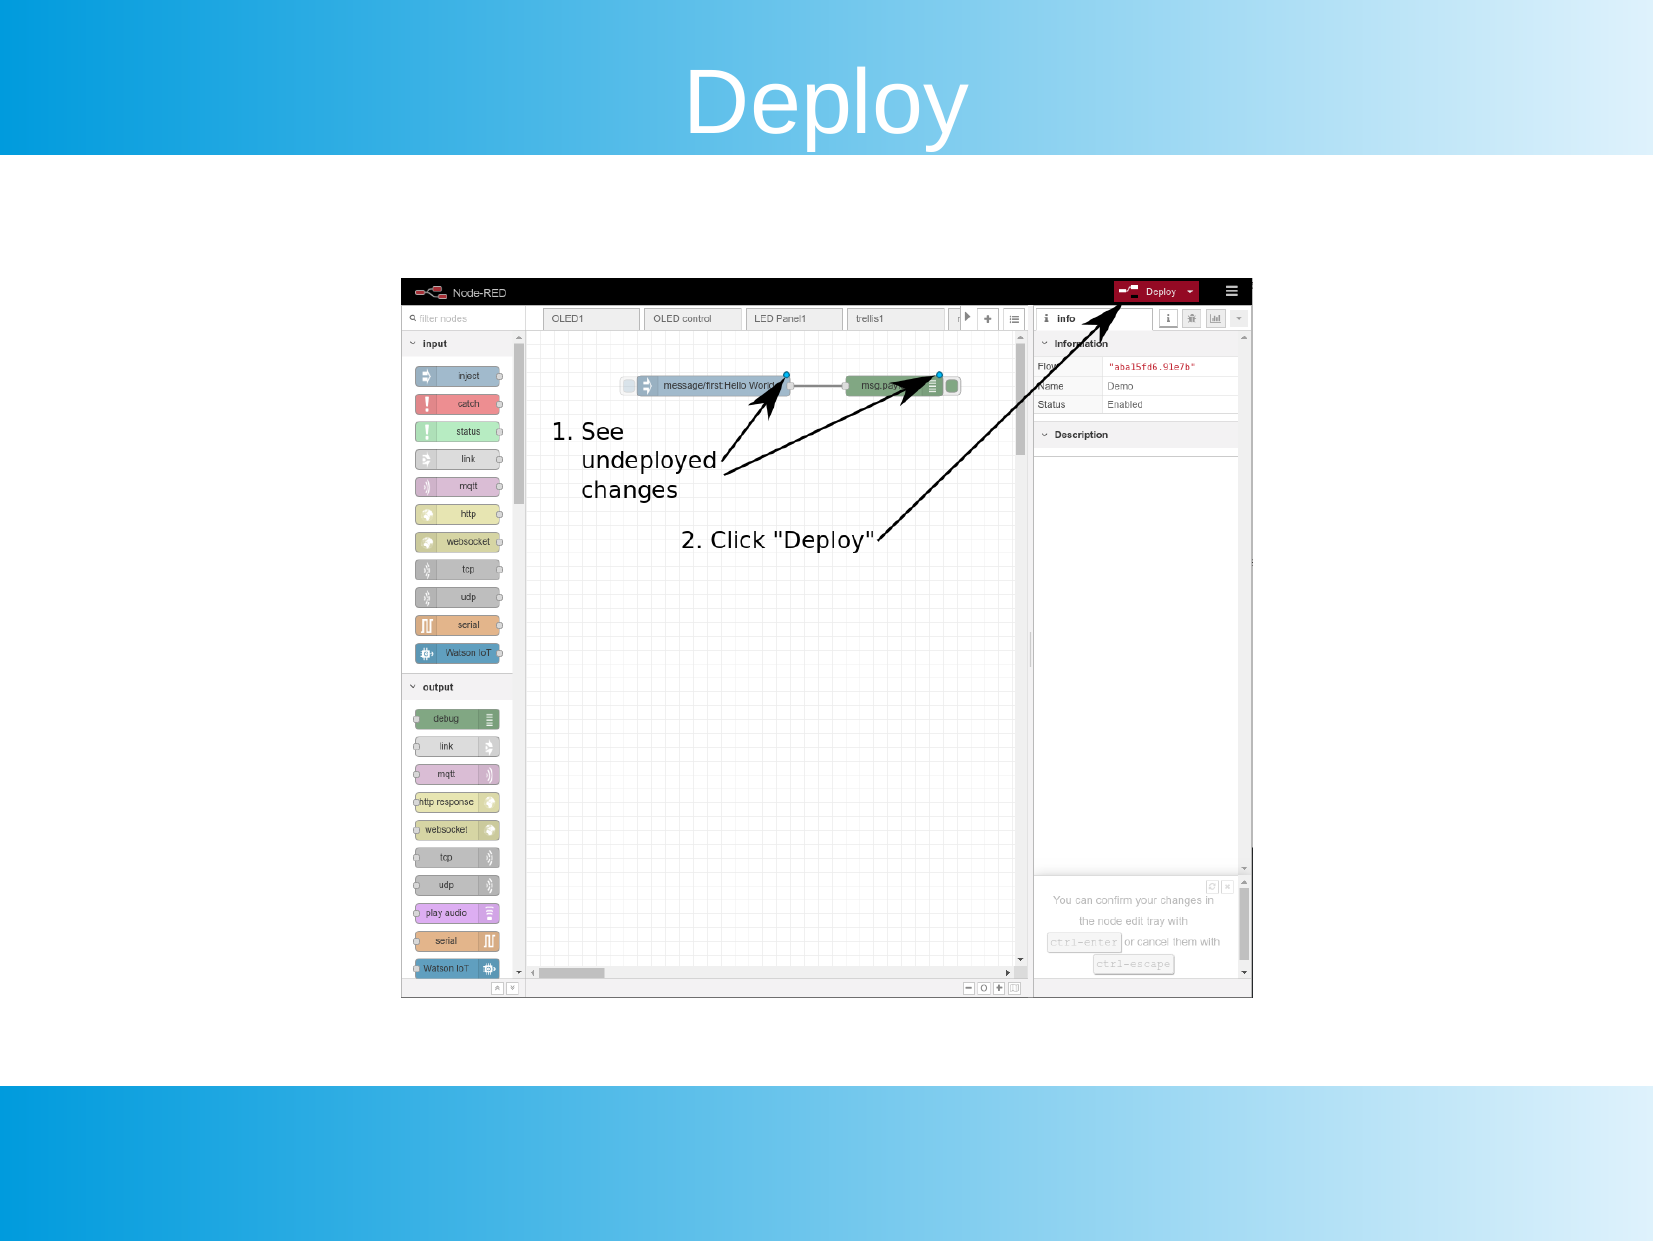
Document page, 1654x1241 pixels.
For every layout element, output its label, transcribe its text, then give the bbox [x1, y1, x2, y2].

picture [401, 278, 1253, 998]
title Deploy [82, 49, 1571, 155]
